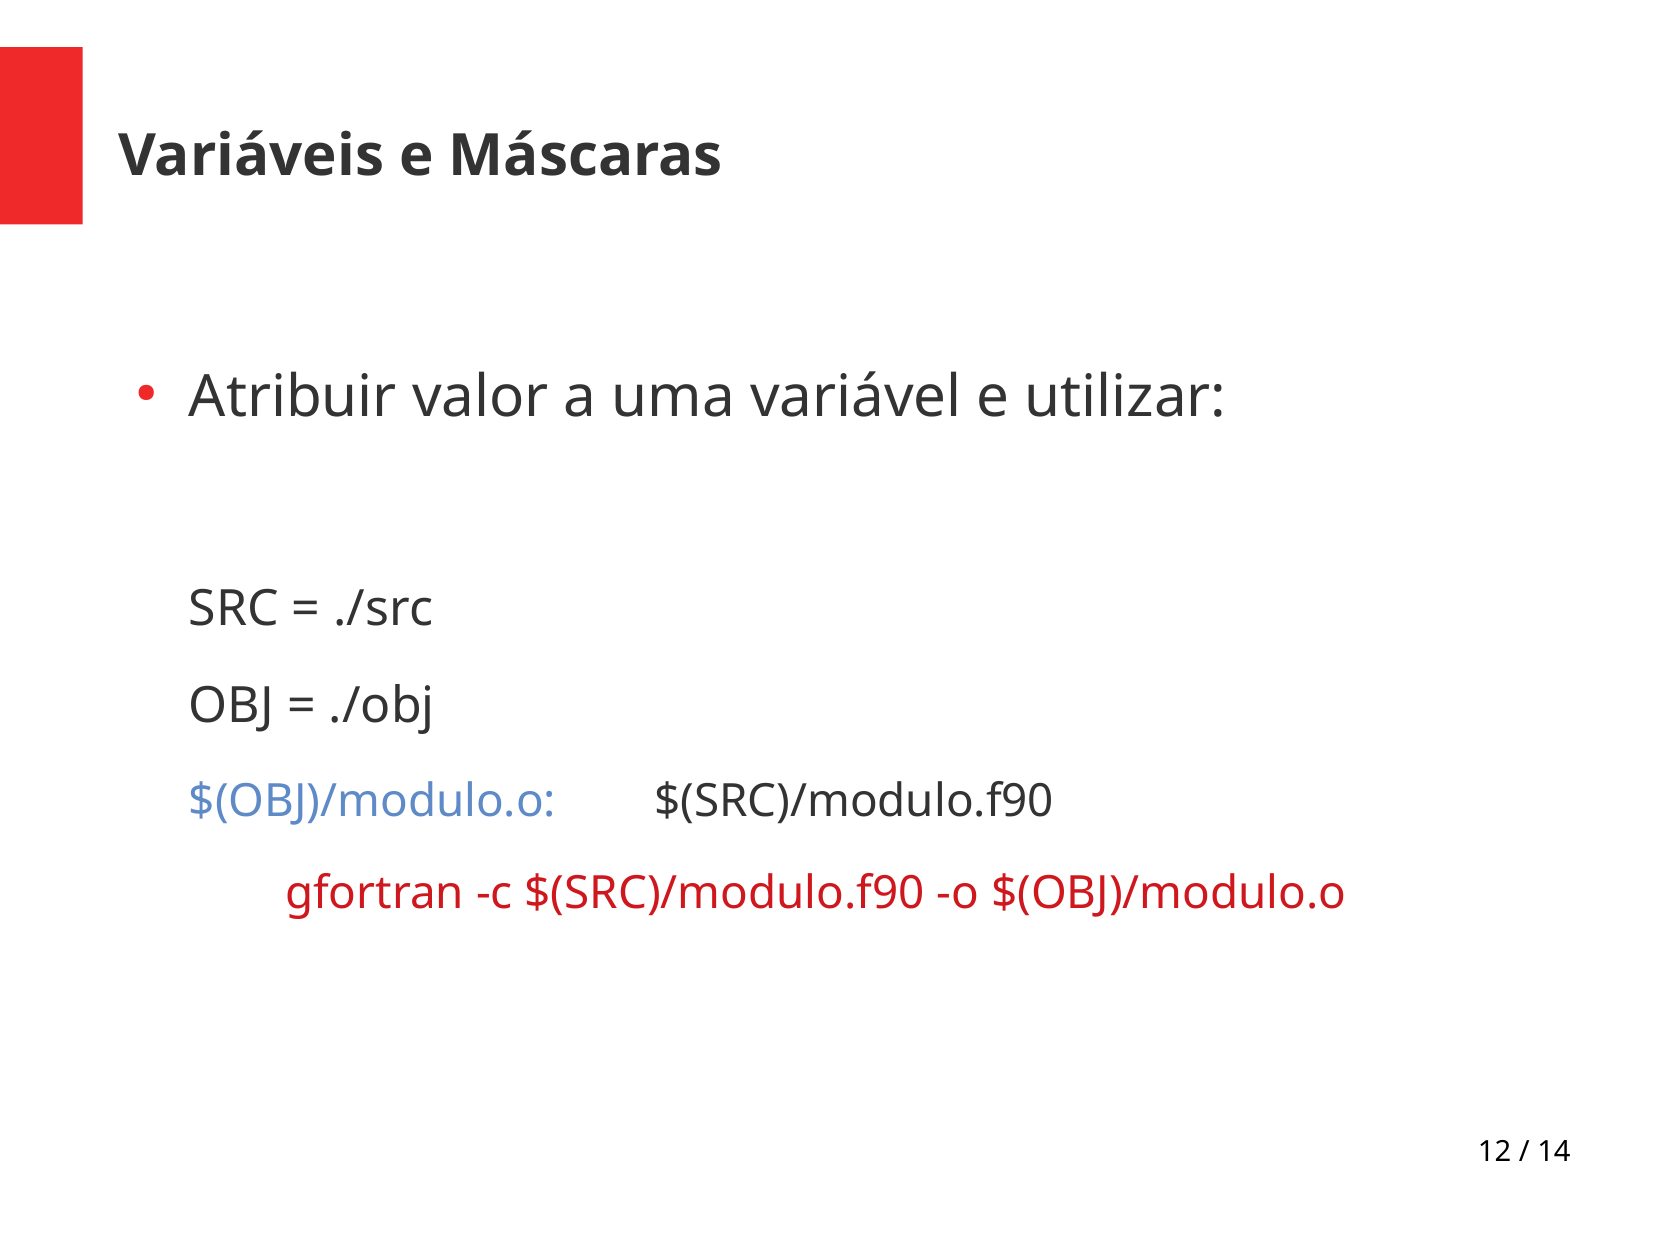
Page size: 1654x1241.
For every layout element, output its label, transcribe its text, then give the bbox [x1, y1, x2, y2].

list Atribuir valor a uma variável e utilizar: SRC = ./src OBJ = ./obj $(OBJ)/modulo.o: $(SRC)/modulo.f90 gfortran -c $(SRC)/modulo.f90 -o $(OBJ)/modulo.o [118, 354, 1536, 1074]
title Variáveis e Máscaras [118, 49, 1571, 257]
